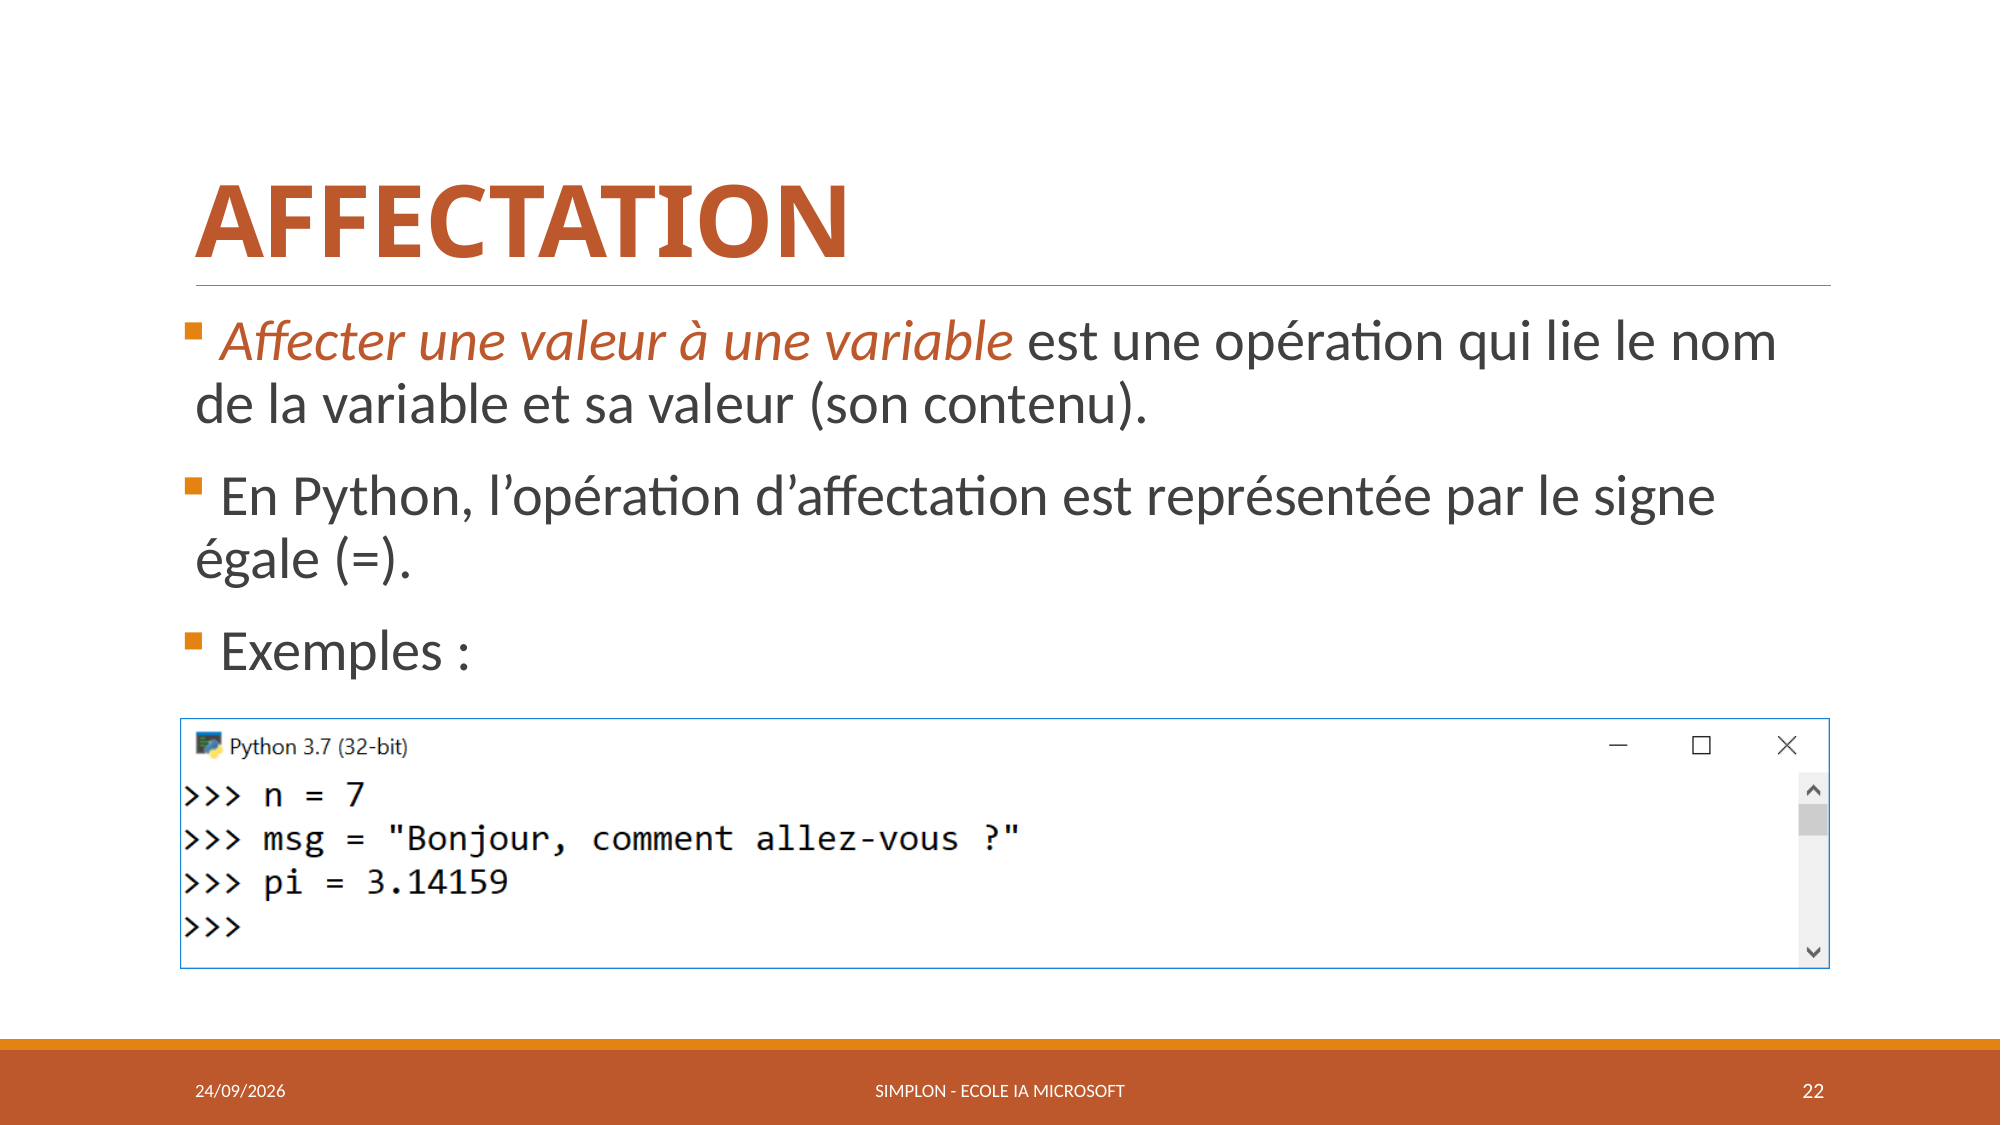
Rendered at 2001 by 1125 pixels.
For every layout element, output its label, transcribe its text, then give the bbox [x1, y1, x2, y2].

slide_number <numéro> [1624, 1059, 1840, 1120]
title AFFECTATION [180, 47, 1830, 285]
list Affecter une valeur à une variable est une opération qui lie le nom de la variable et sa valeur (son contenu). En Python, l’opération d’affectation est représentée par le signe égale (=). Exemples : [180, 969, 1830, 976]
footer Simplon - Ecole IA Microsoft [604, 1059, 1396, 1120]
slide_number 16/01/2020 [180, 1059, 586, 1120]
picture [180, 718, 1830, 969]
list Affecter une valeur à une variable est une opération qui lie le nom de la variable et sa valeur (son contenu). En Python, l’opération d’affectation est représentée par le signe égale (=). Exemples : [180, 302, 1830, 718]
